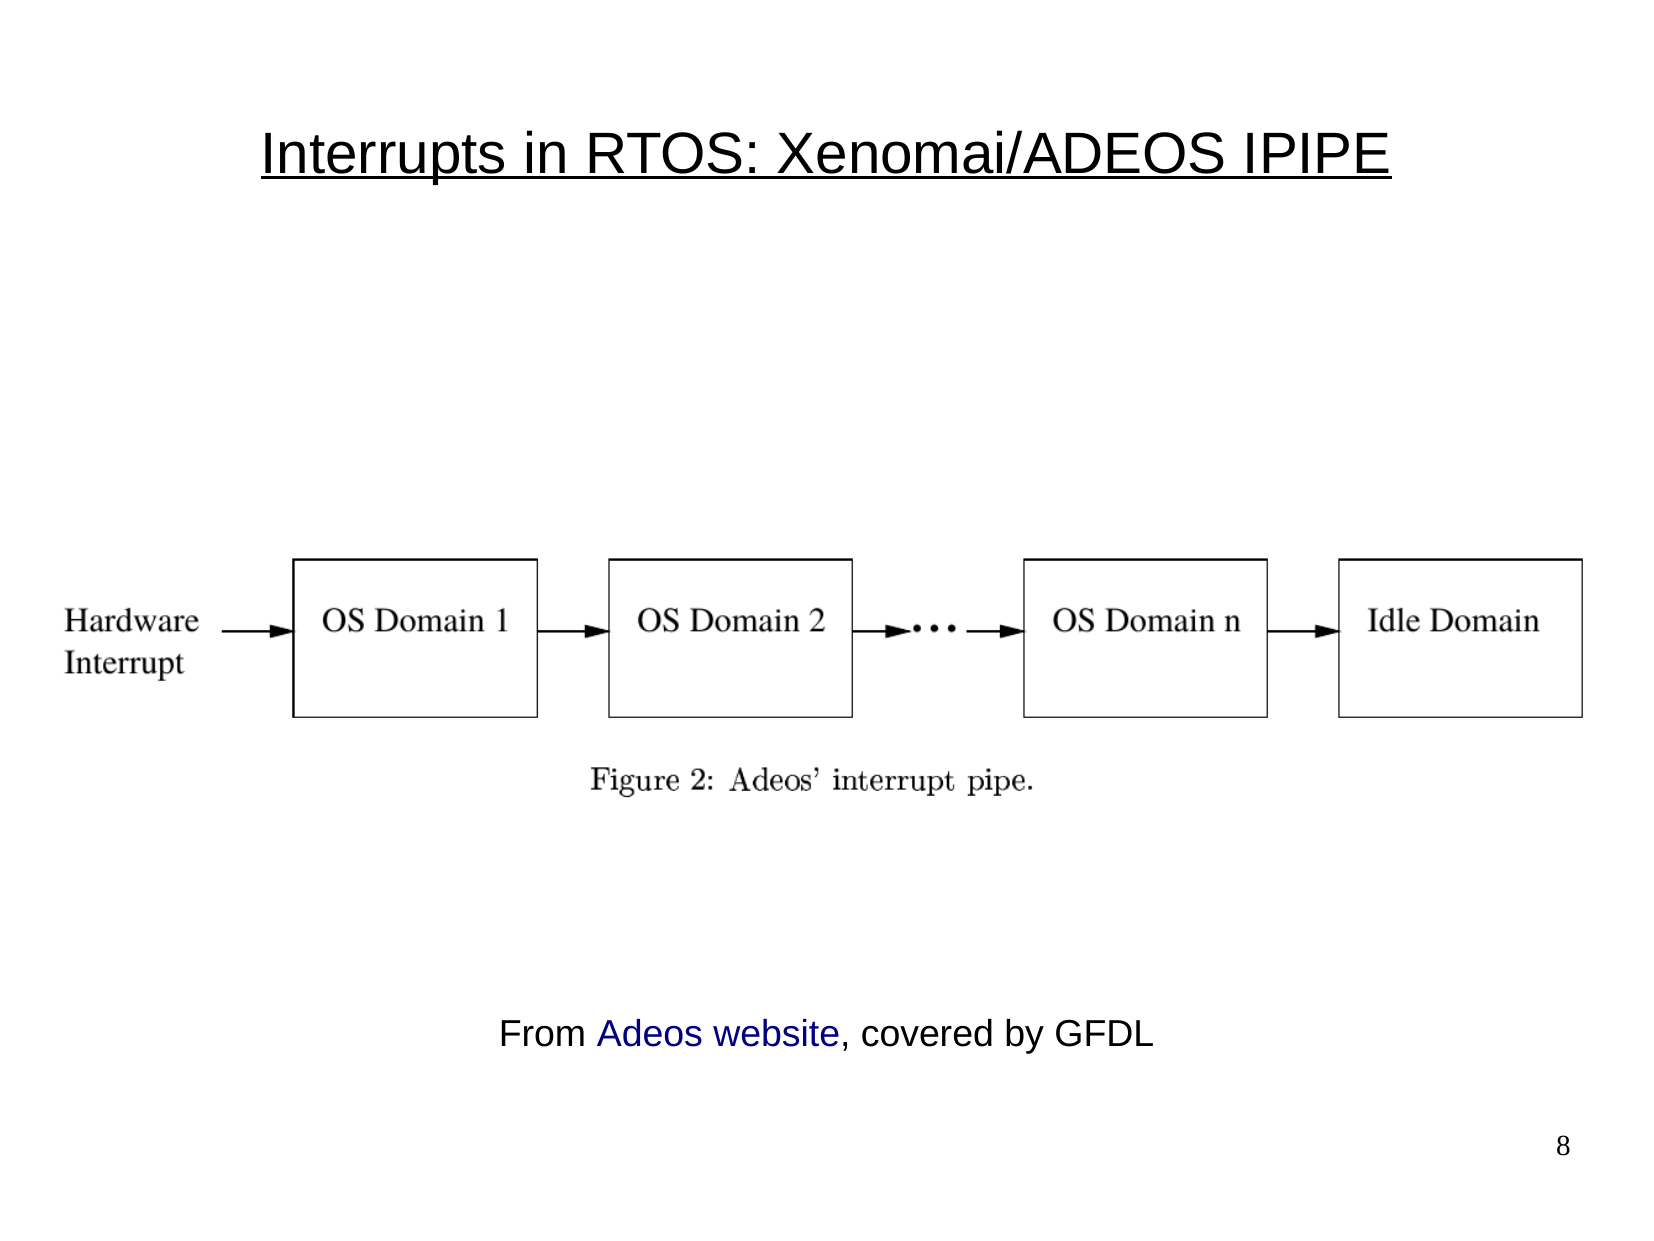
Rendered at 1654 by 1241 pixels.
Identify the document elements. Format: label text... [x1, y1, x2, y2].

title Interrupts in RTOS: Xenomai/ADEOS IPIPE [82, 49, 1571, 257]
picture [7, 441, 1654, 812]
text_box From Adeos website, covered by GFDL [484, 1005, 1169, 1062]
